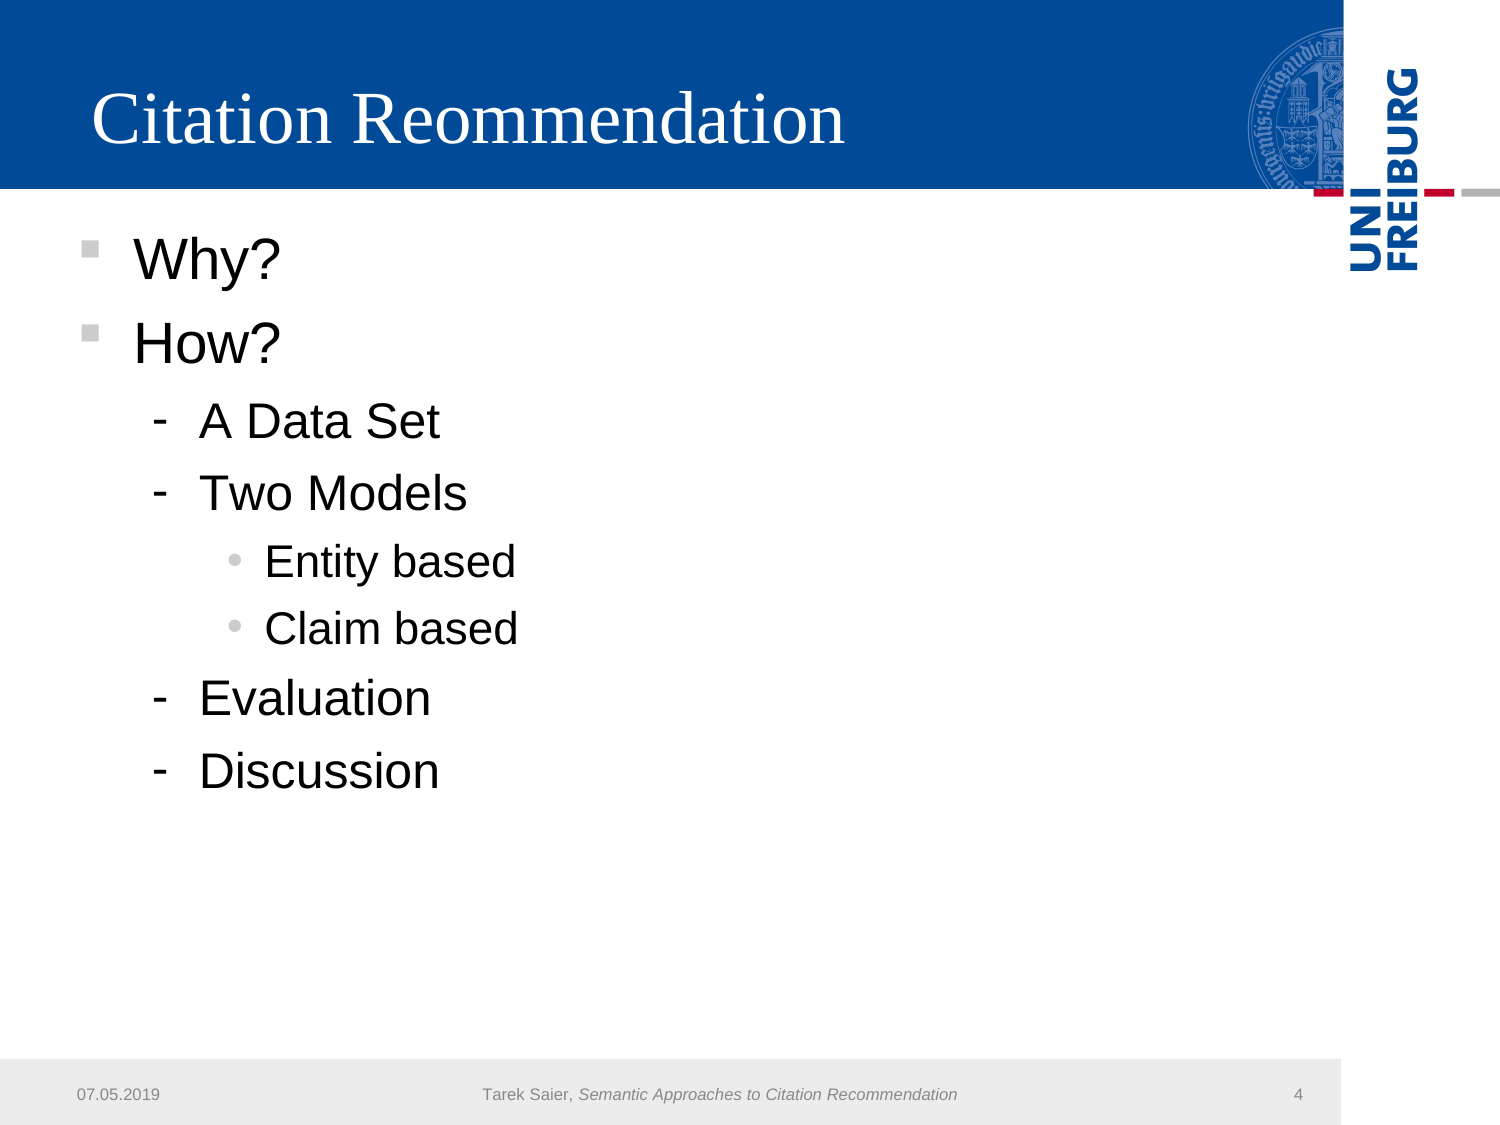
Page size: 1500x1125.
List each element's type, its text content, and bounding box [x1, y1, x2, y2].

title Citation Reommendation [76, 49, 1235, 178]
picture [0, 0, 1500, 271]
list Why? How? A Data Set Two Models Entity based Claim based Evaluation Discussion [76, 221, 1341, 1009]
